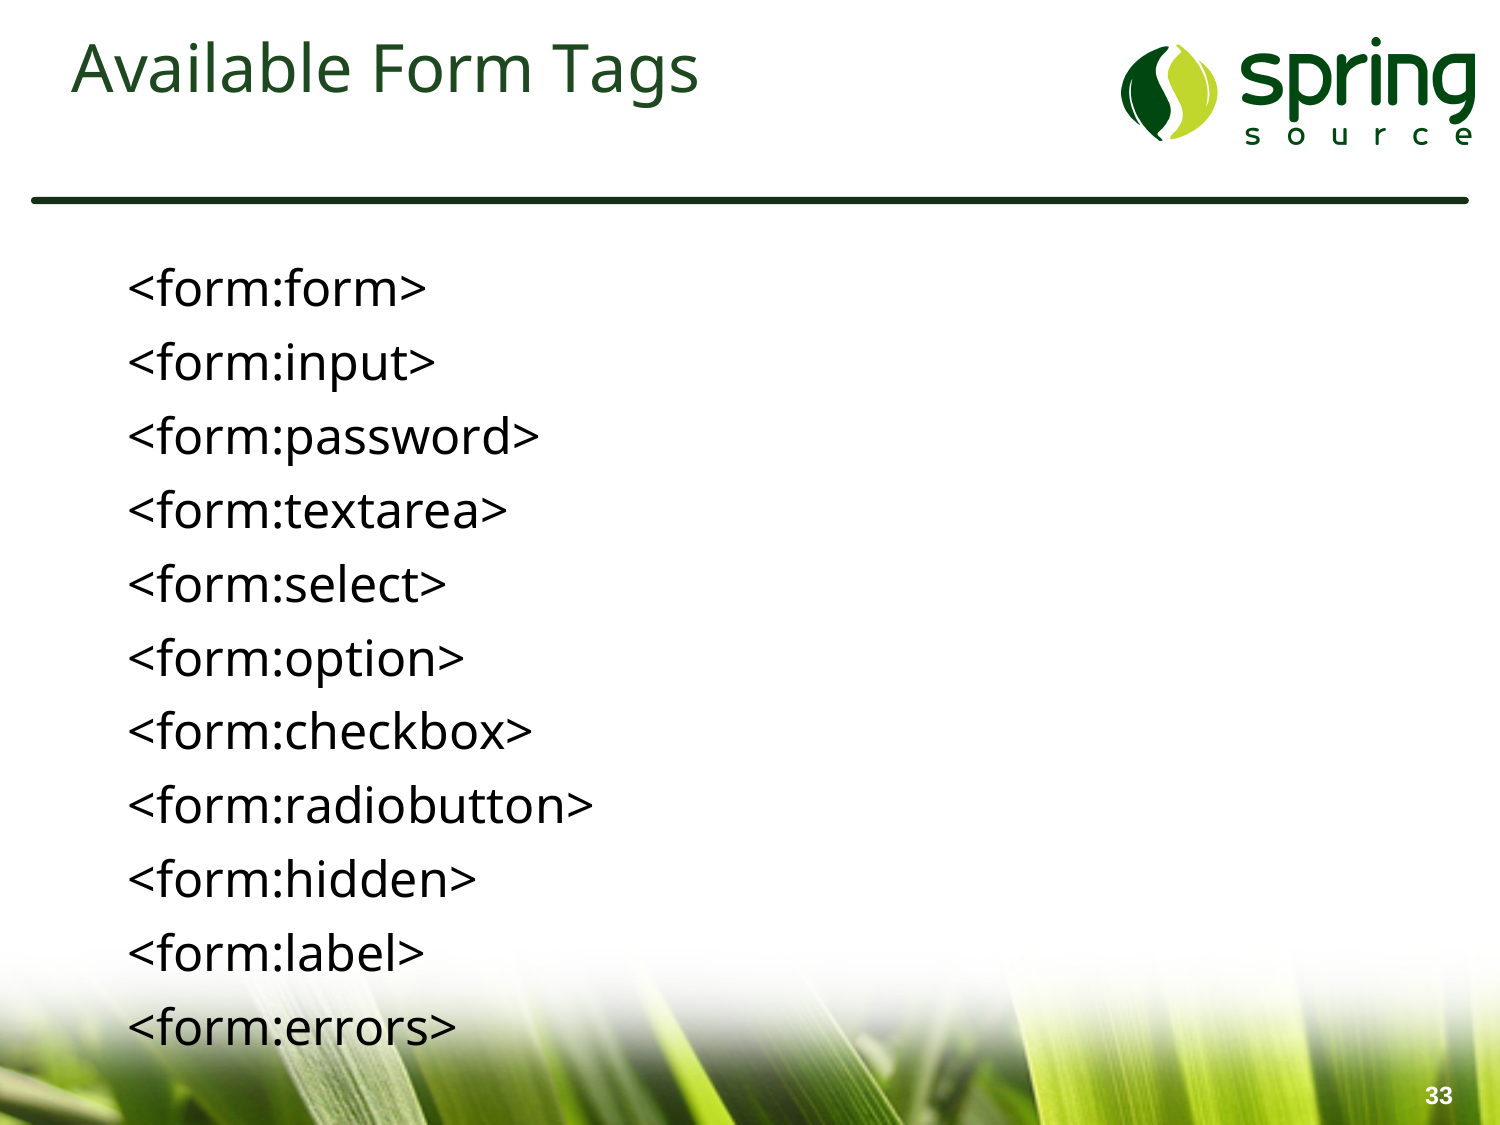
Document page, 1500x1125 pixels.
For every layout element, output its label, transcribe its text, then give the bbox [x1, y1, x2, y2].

picture [0, 944, 1500, 1125]
title Available Form Tags [56, 13, 1089, 176]
list <form:form> <form:input> <form:password> <form:textarea> <form:select> <form:option> <form:checkbox> <form:radiobutton> <form:hidden> <form:label> <form:errors> [112, 249, 1388, 1001]
picture [1121, 37, 1475, 145]
